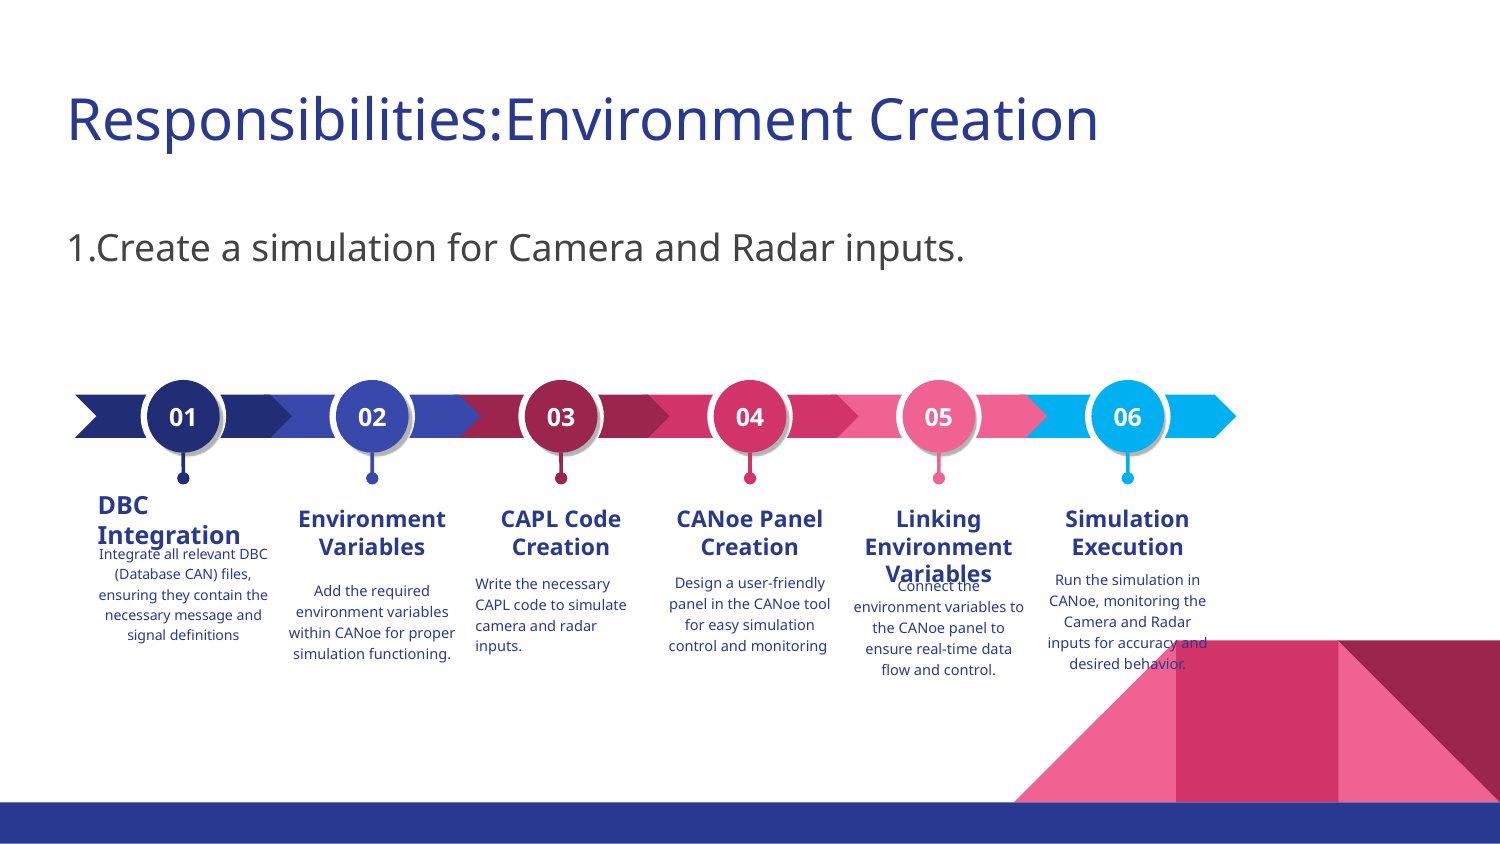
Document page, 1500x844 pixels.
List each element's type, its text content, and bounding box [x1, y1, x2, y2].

text_box 06 [1091, 379, 1165, 453]
text_box CAPL Code Creation [466, 504, 655, 569]
text_box 04 [713, 379, 787, 453]
text_box Simulation Execution [1033, 504, 1223, 537]
text_box 02 [335, 379, 409, 453]
text_box CANoe Panel Creation [655, 504, 844, 547]
text_box Add the required environment variables within CANoe for proper simulation functioning. [277, 571, 466, 696]
text_box Environment Variables [277, 504, 466, 571]
list 1.Create a simulation for Camera and Radar inputs. [51, 201, 1449, 750]
text_box Design a user-friendly panel in the CANoe tool for easy simulation control and monitoring [655, 547, 844, 686]
title Responsibilities:Environment Creation [51, 67, 1449, 167]
text_box Write the necessary CAPL code to simulate camera and radar inputs. [466, 569, 656, 709]
text_box Run the simulation in CANoe, monitoring the Camera and Radar inputs for accuracy and desired behavior. [1033, 563, 1223, 677]
text_box Integrate all relevant DBC (Database CAN) files, ensuring they contain the necessary message and signal definitions [88, 534, 278, 653]
text_box DBC Integration [88, 505, 292, 534]
text_box 03 [524, 379, 598, 453]
text_box [74, 373, 1237, 459]
text_box Linking Environment Variables [844, 504, 1034, 586]
text_box Connect the environment variables to the CANoe panel to ensure real-time data flow and control. [844, 586, 1034, 721]
text_box 05 [902, 379, 976, 453]
text_box 01 [147, 379, 220, 453]
